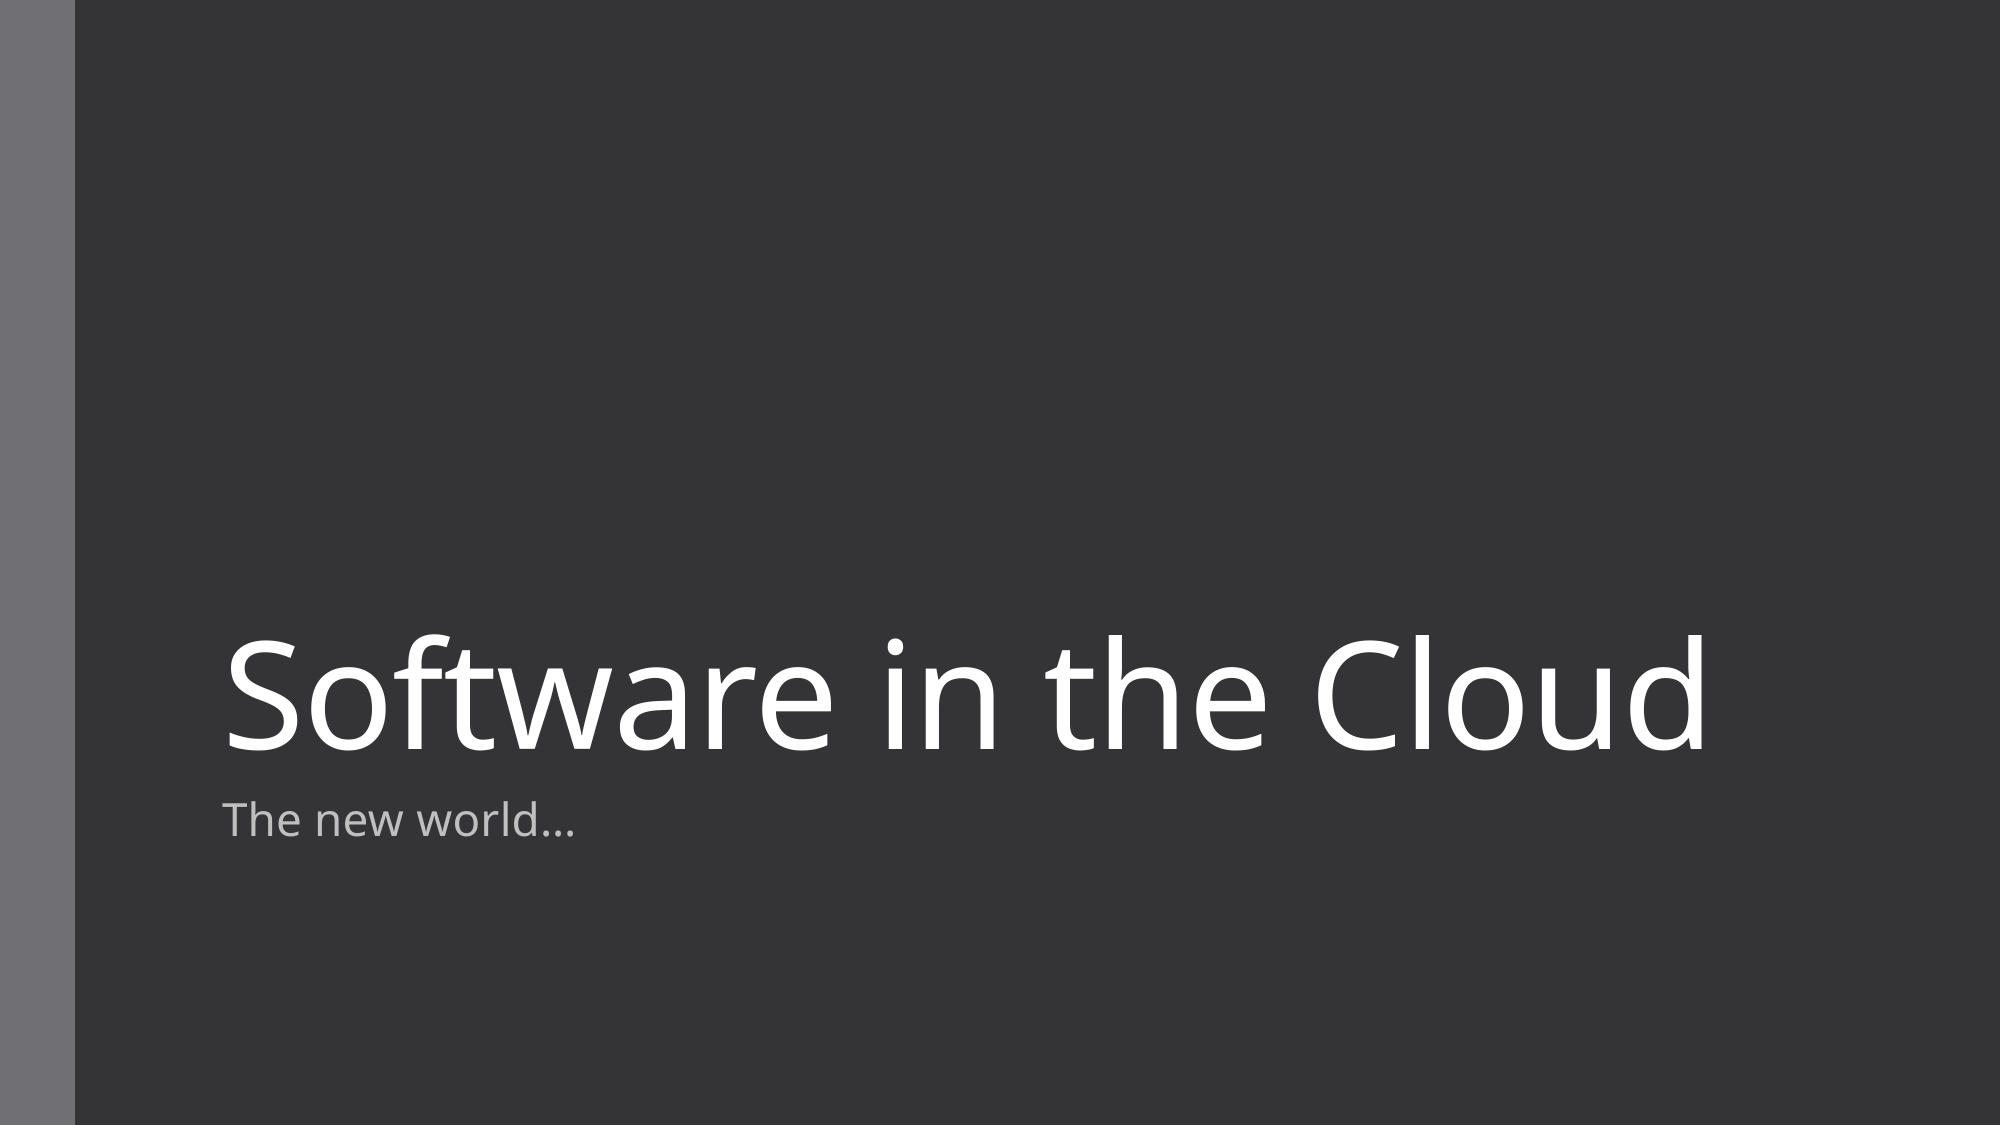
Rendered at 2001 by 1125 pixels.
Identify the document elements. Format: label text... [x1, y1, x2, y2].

subtitle The new world… [206, 787, 1752, 1065]
title Software in the Cloud [206, 124, 1752, 787]
